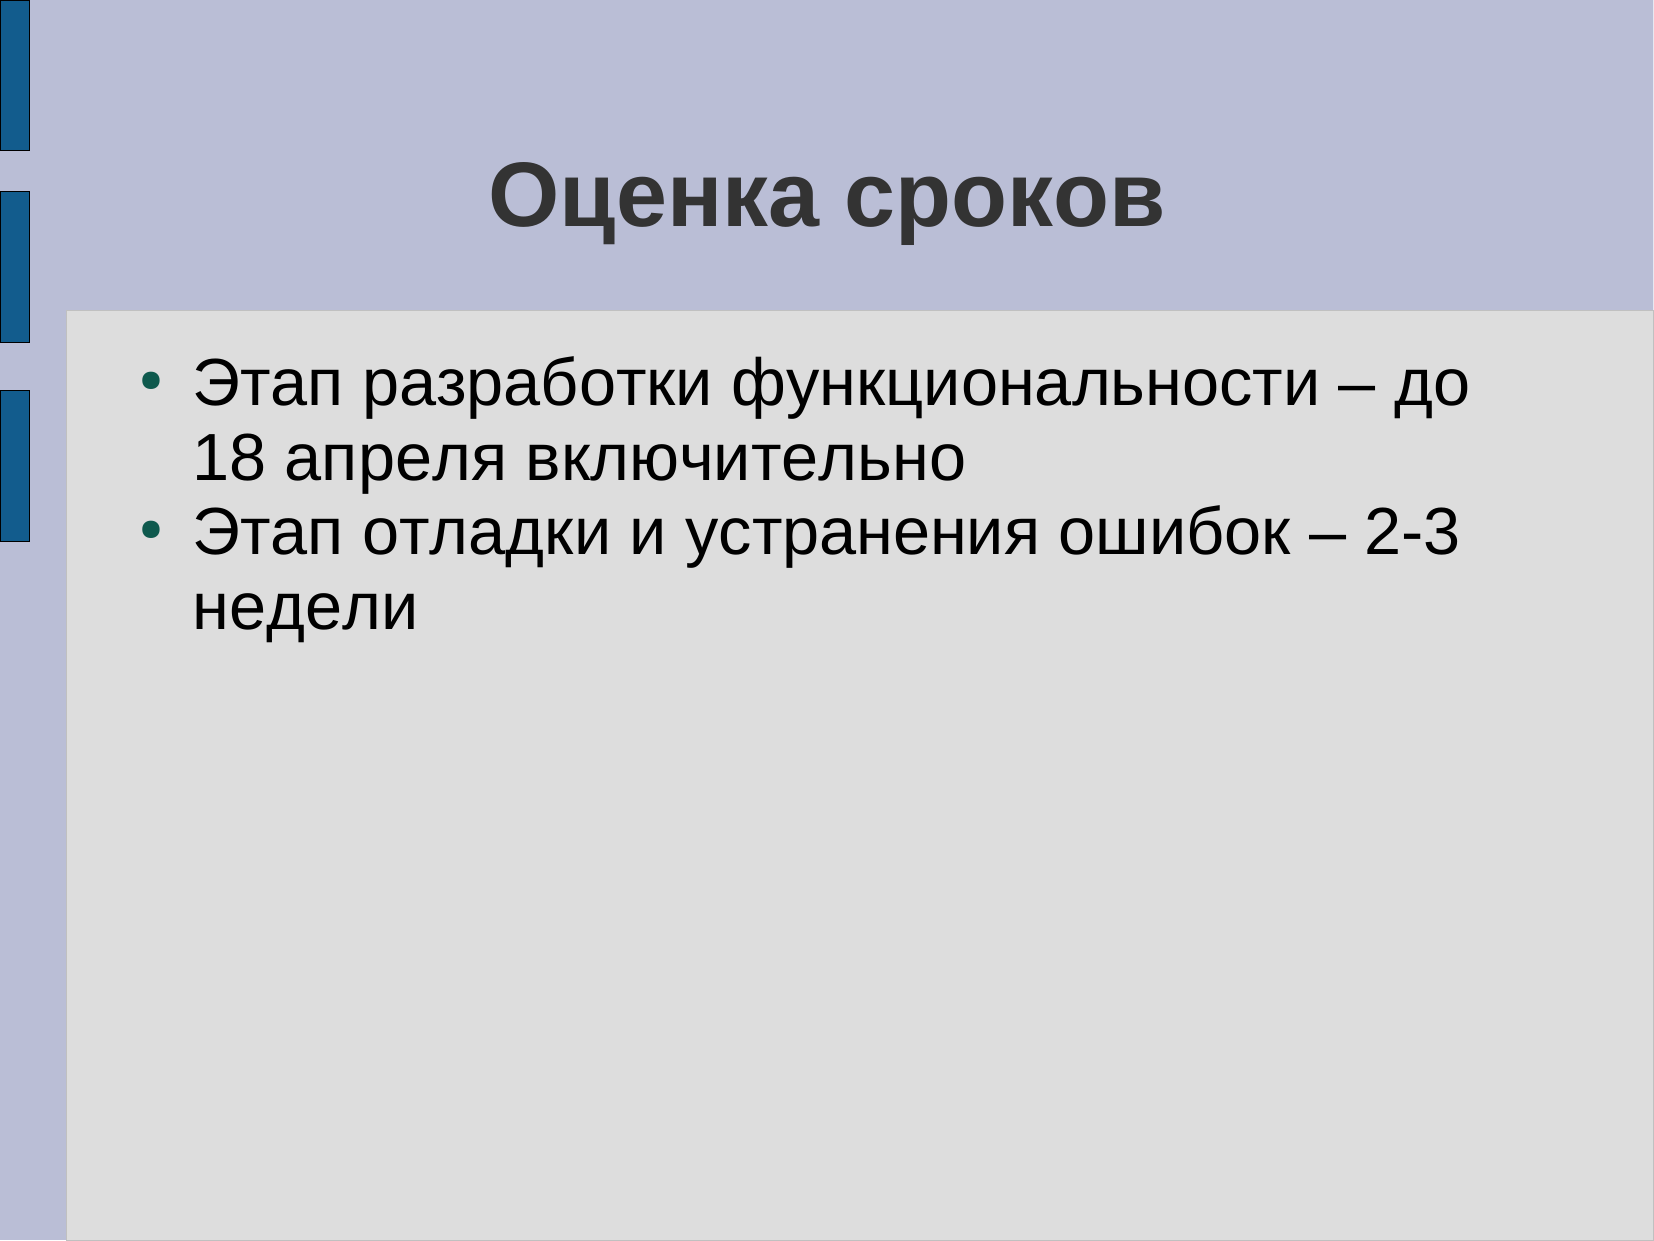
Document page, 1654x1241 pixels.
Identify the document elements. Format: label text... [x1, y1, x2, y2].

list Этап разработки функциональности – до 18 апреля включительно Этап отладки и устранения ошибок – 2-3 недели [121, 344, 1534, 1127]
title Оценка сроков [121, 91, 1534, 299]
